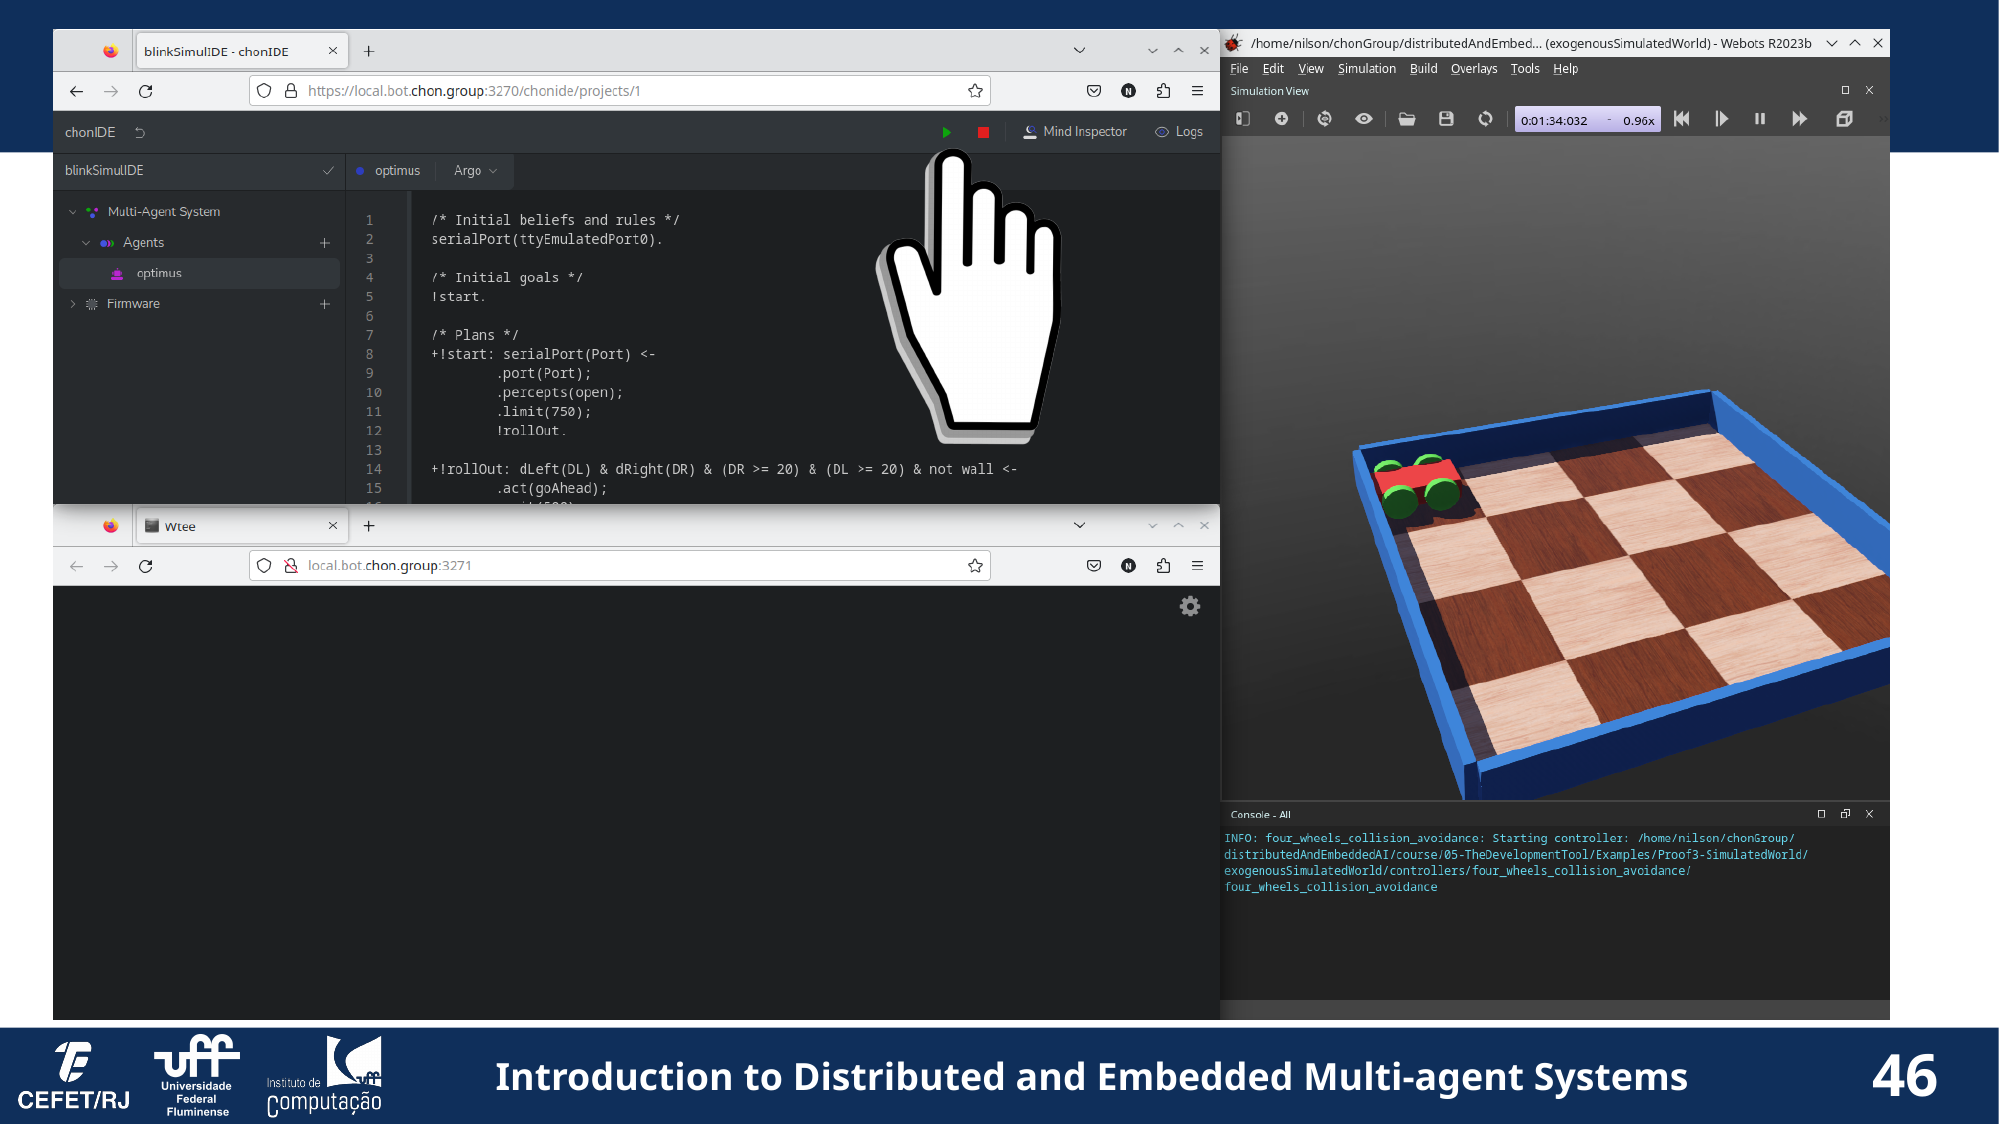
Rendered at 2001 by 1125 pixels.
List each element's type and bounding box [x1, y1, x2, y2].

picture [53, 29, 1890, 1020]
picture [153, 1033, 241, 1121]
picture [18, 1021, 129, 1125]
picture [265, 1033, 383, 1118]
